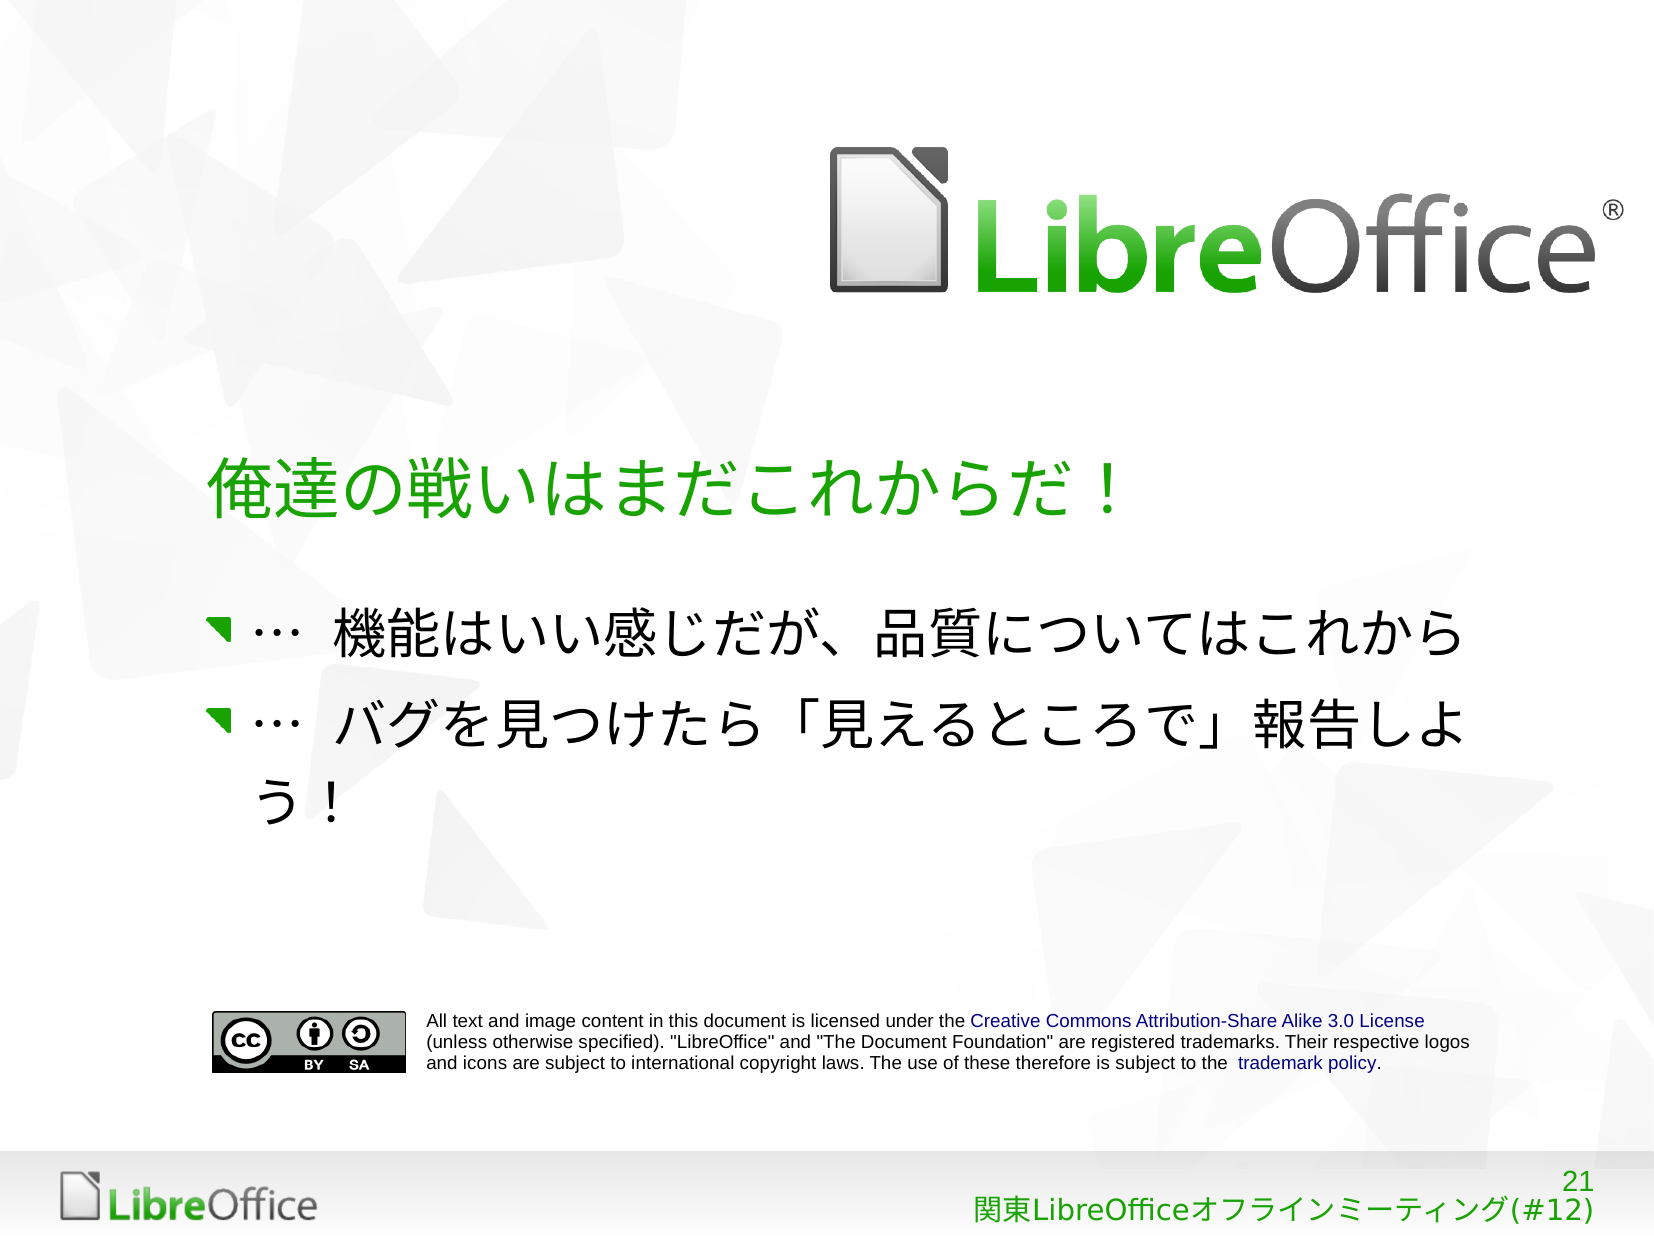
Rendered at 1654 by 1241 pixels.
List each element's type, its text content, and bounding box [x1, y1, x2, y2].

picture [41, 1152, 337, 1240]
picture [212, 1011, 406, 1073]
picture [915, 548, 1654, 1169]
list … 機能はいい感じだが、品質についてはこれから … バグを見つけたら「見えるところで」報告しよう！ [206, 590, 1477, 945]
picture [0, 0, 1654, 930]
title 俺達の戦いはまだこれからだ！ [206, 395, 1477, 573]
